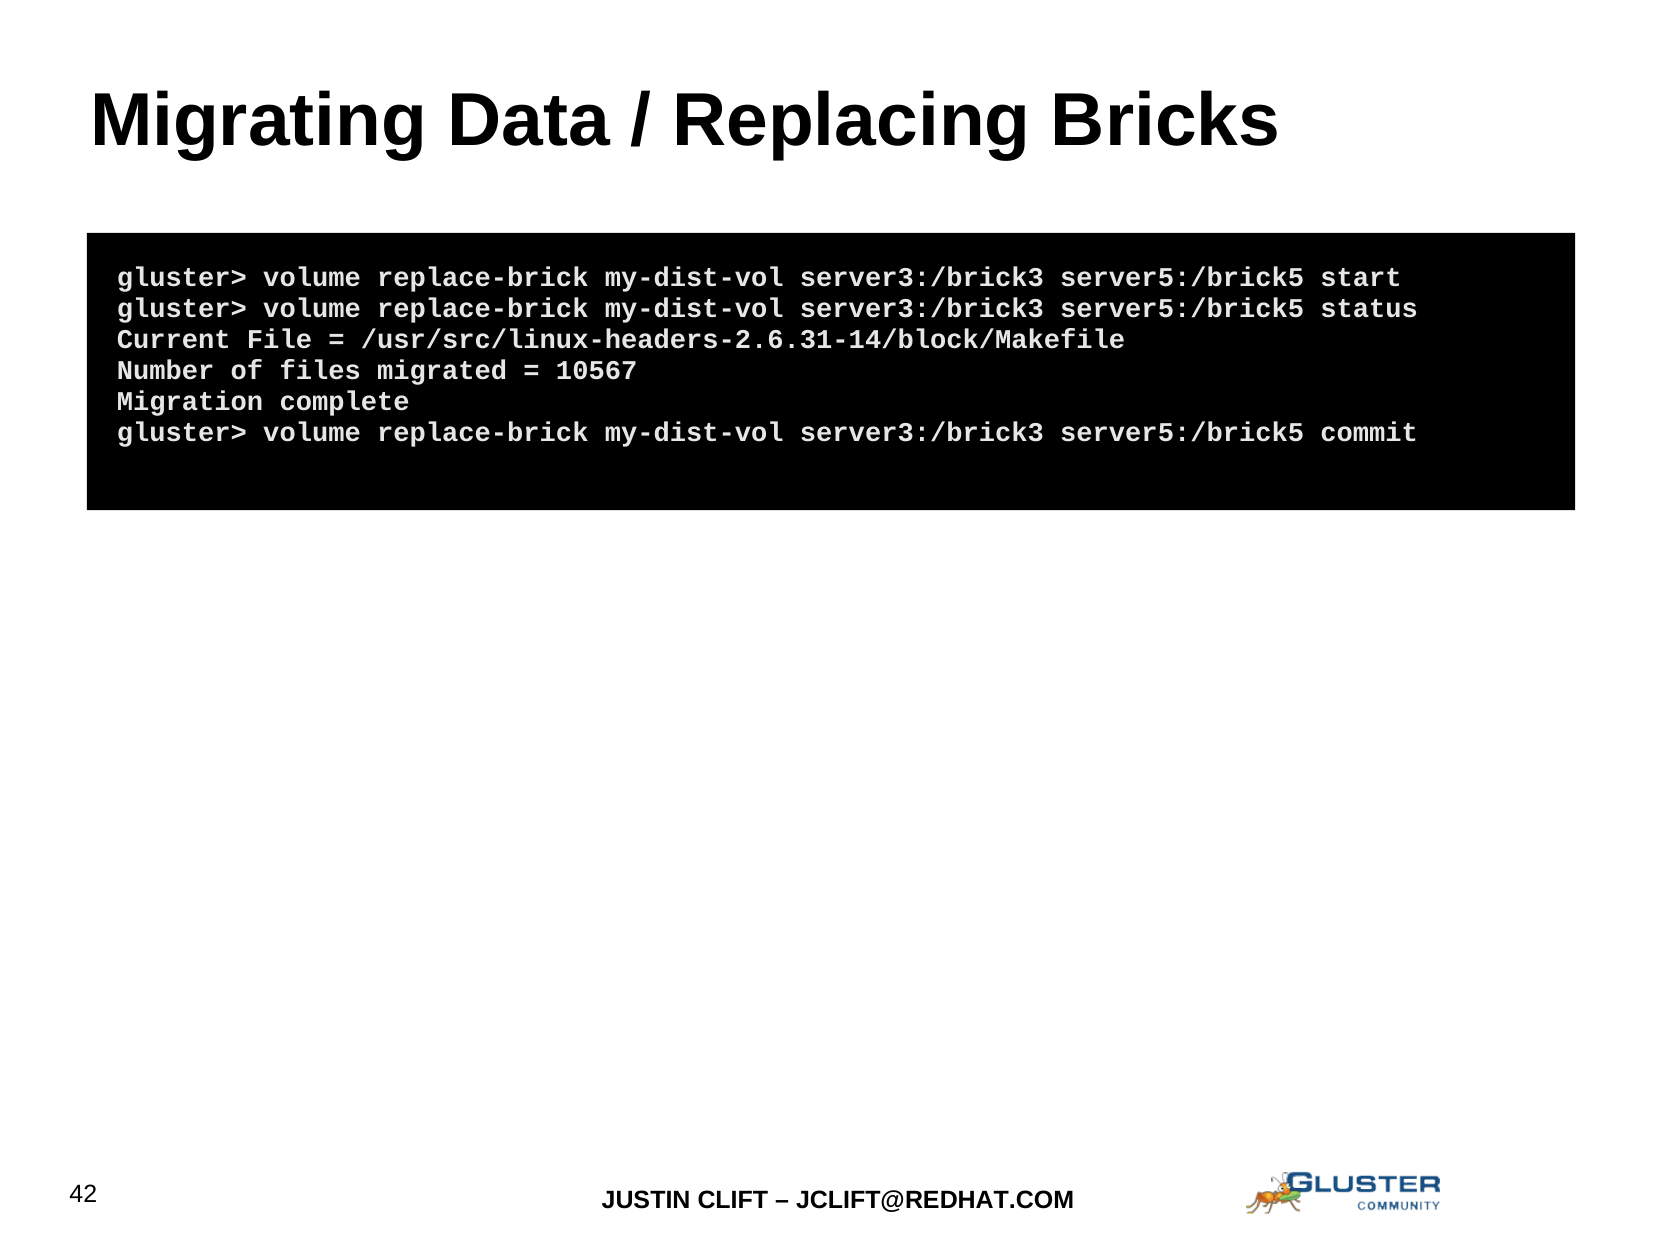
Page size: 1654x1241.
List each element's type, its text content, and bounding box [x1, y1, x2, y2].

list gluster> volume replace-brick my-dist-vol server3:/brick3 server5:/brick5 start gluster> volume replace-brick my-dist-vol server3:/brick3 server5:/brick5 status Current File = /usr/src/linux-headers-2.6.31-14/block/Makefile Number of files migrated = 10567 Migration complete gluster> volume replace-brick my-dist-vol server3:/brick3 server5:/brick5 commit [86, 232, 1576, 511]
title Migrating Data / Replacing Bricks [90, 15, 1579, 223]
picture [1246, 1170, 1440, 1215]
